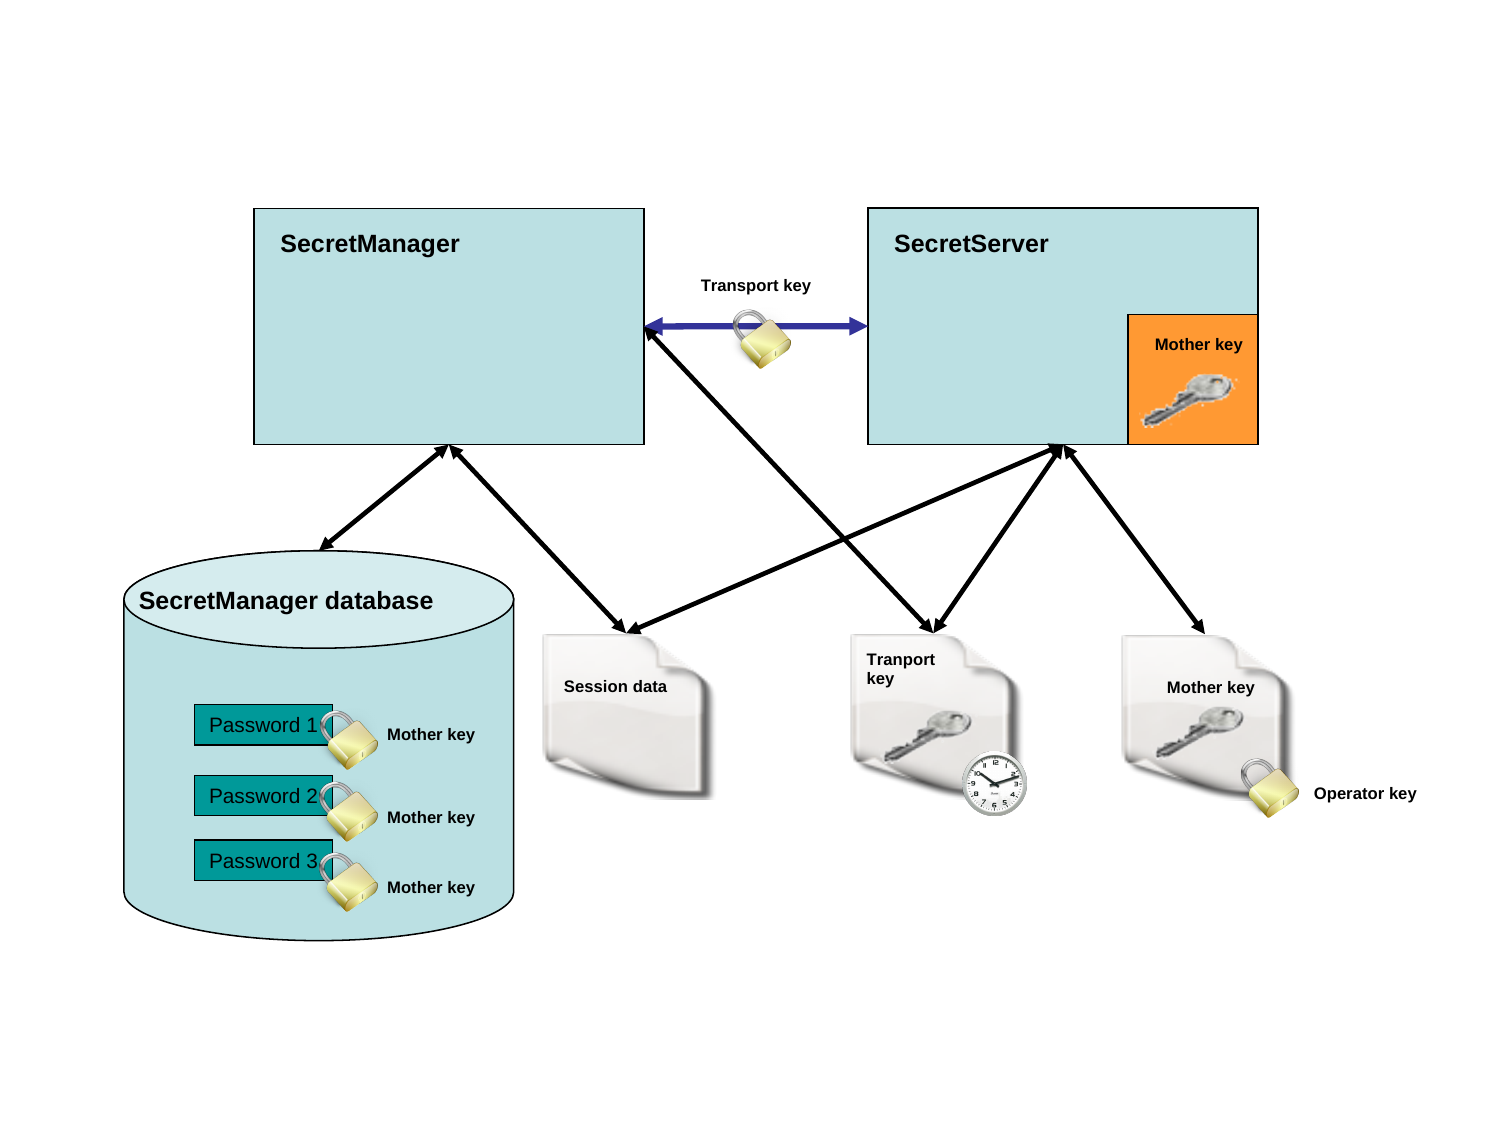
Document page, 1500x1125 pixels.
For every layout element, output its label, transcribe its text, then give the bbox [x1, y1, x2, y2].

text_box Mother key [372, 869, 491, 906]
text_box Tranport key [851, 640, 999, 697]
picture [726, 303, 797, 374]
text_box [253, 208, 644, 445]
picture [821, 633, 1046, 816]
text_box Password 1 [194, 704, 313, 745]
text_box Mother key [1140, 326, 1259, 362]
text_box [123, 603, 514, 941]
text_box Session data [549, 668, 703, 705]
picture [1092, 634, 1318, 823]
text_box Transport key [655, 267, 857, 303]
text_box Mother key [1152, 669, 1271, 705]
text_box SecretManager [265, 220, 498, 266]
text_box Mother key [372, 716, 491, 752]
text_box Password 2 [194, 775, 312, 816]
picture [1139, 373, 1240, 428]
text_box Mother key [372, 798, 491, 835]
text_box Password 3 [194, 839, 312, 881]
picture [312, 704, 384, 917]
text_box SecretServer [879, 220, 1065, 266]
text_box [868, 208, 1258, 445]
text_box SecretManager database [123, 577, 507, 623]
text_box Operator key [1299, 775, 1432, 811]
picture [513, 633, 739, 801]
